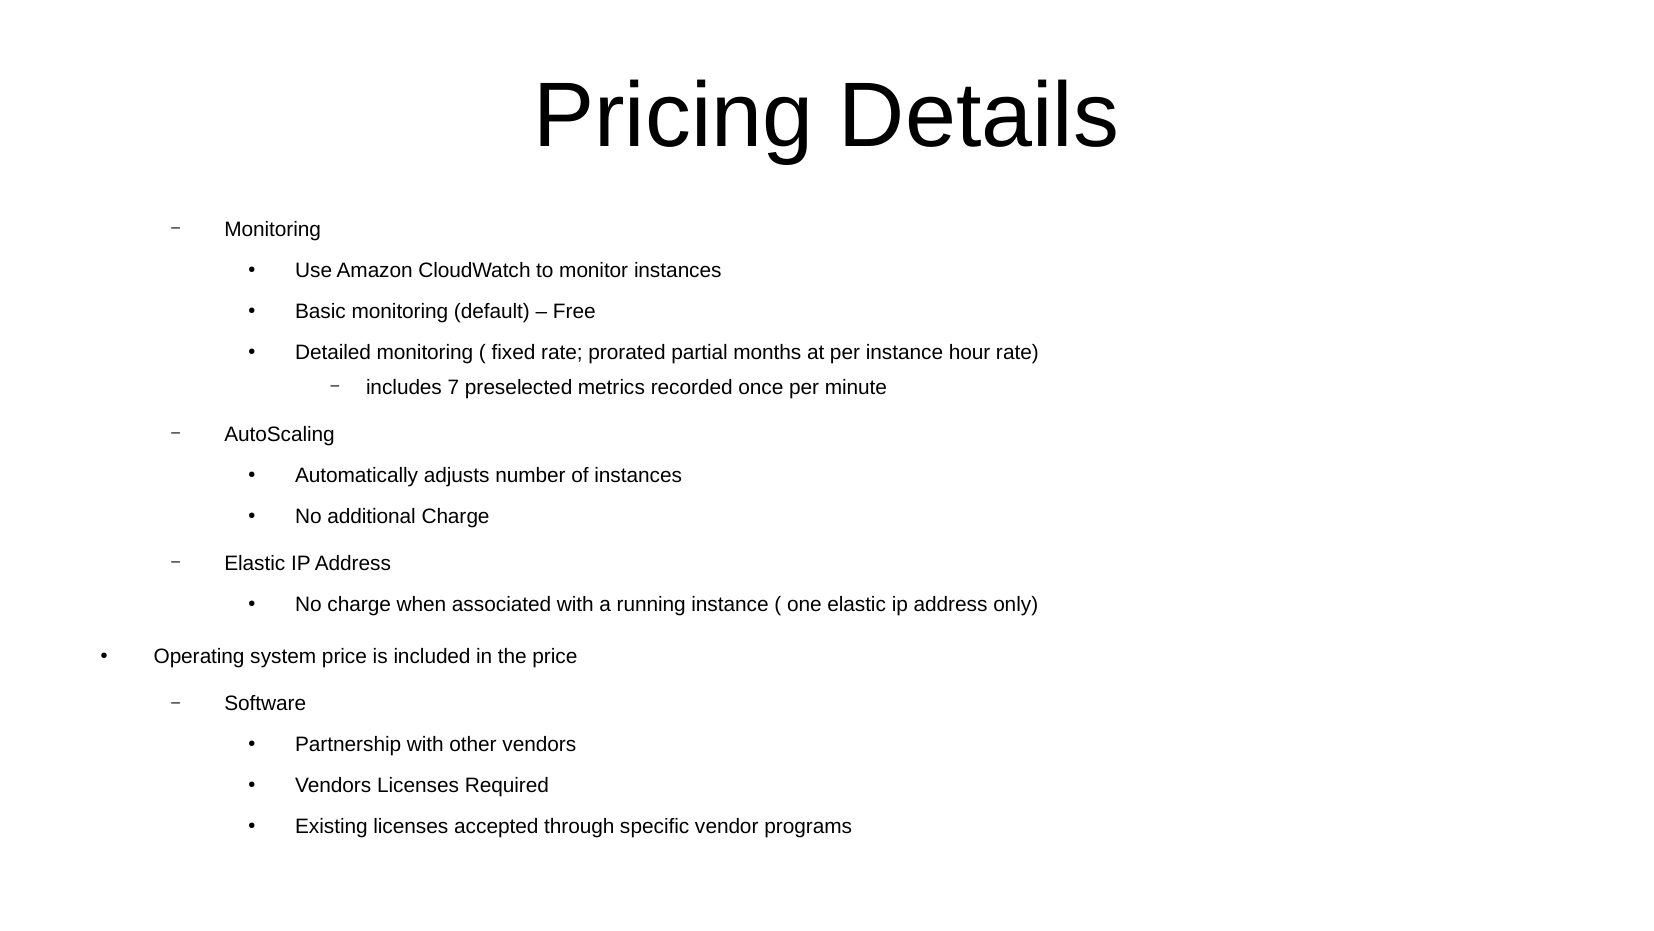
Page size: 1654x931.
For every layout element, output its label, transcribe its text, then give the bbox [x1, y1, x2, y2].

list Monitoring Use Amazon CloudWatch to monitor instances Basic monitoring (default) – Free Detailed monitoring ( fixed rate; prorated partial months at per instance hour rate) includes 7 preselected metrics recorded once per minute AutoScaling Automatically adjusts number of instances No additional Charge Elastic IP Address No charge when associated with a running instance ( one elastic ip address only) Operating system price is included in the price Software Partnership with other vendors Vendors Licenses Required Existing licenses accepted through specific vendor programs [82, 217, 1571, 901]
title Pricing Details [82, 37, 1571, 193]
